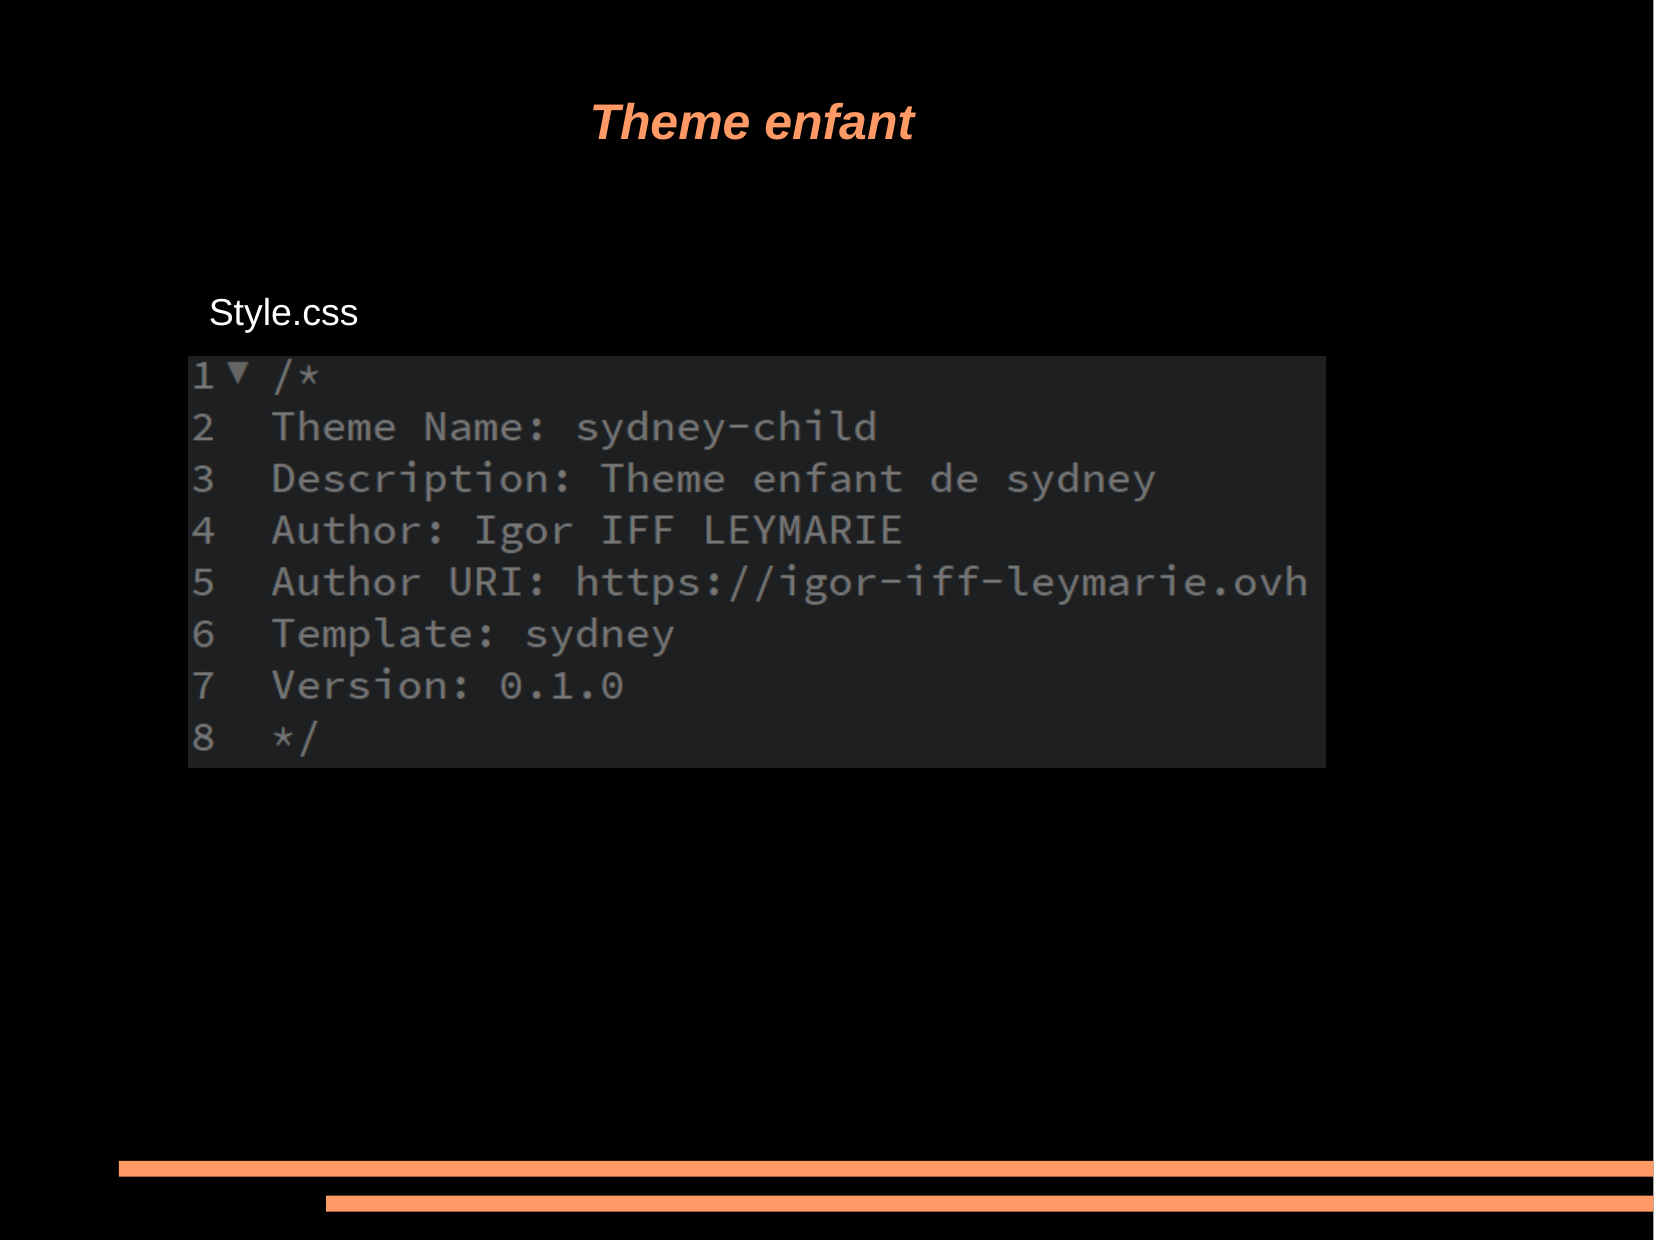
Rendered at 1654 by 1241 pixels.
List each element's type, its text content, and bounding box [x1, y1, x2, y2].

picture [188, 356, 1326, 768]
title Theme enfant [46, 18, 1459, 226]
text_box Style.css [193, 284, 374, 342]
